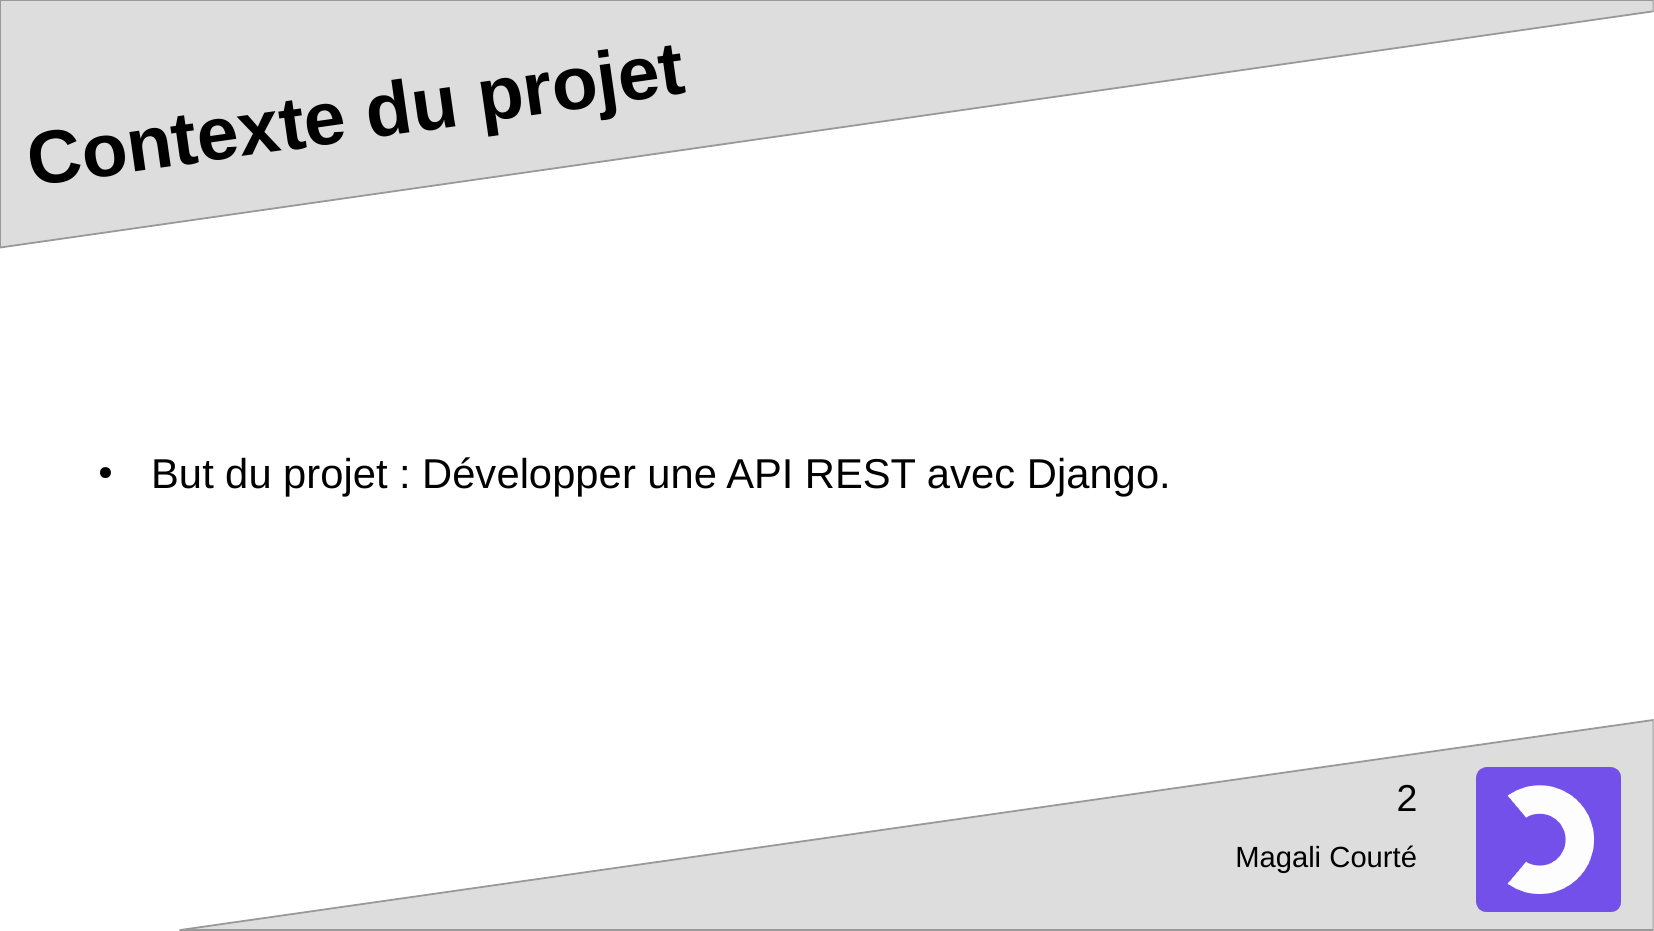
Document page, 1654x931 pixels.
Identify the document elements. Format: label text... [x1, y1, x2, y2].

title Contexte du projet [16, 0, 1501, 239]
list But du projet : Développer une API REST avec Django. [80, 257, 1536, 798]
picture [1476, 767, 1621, 912]
